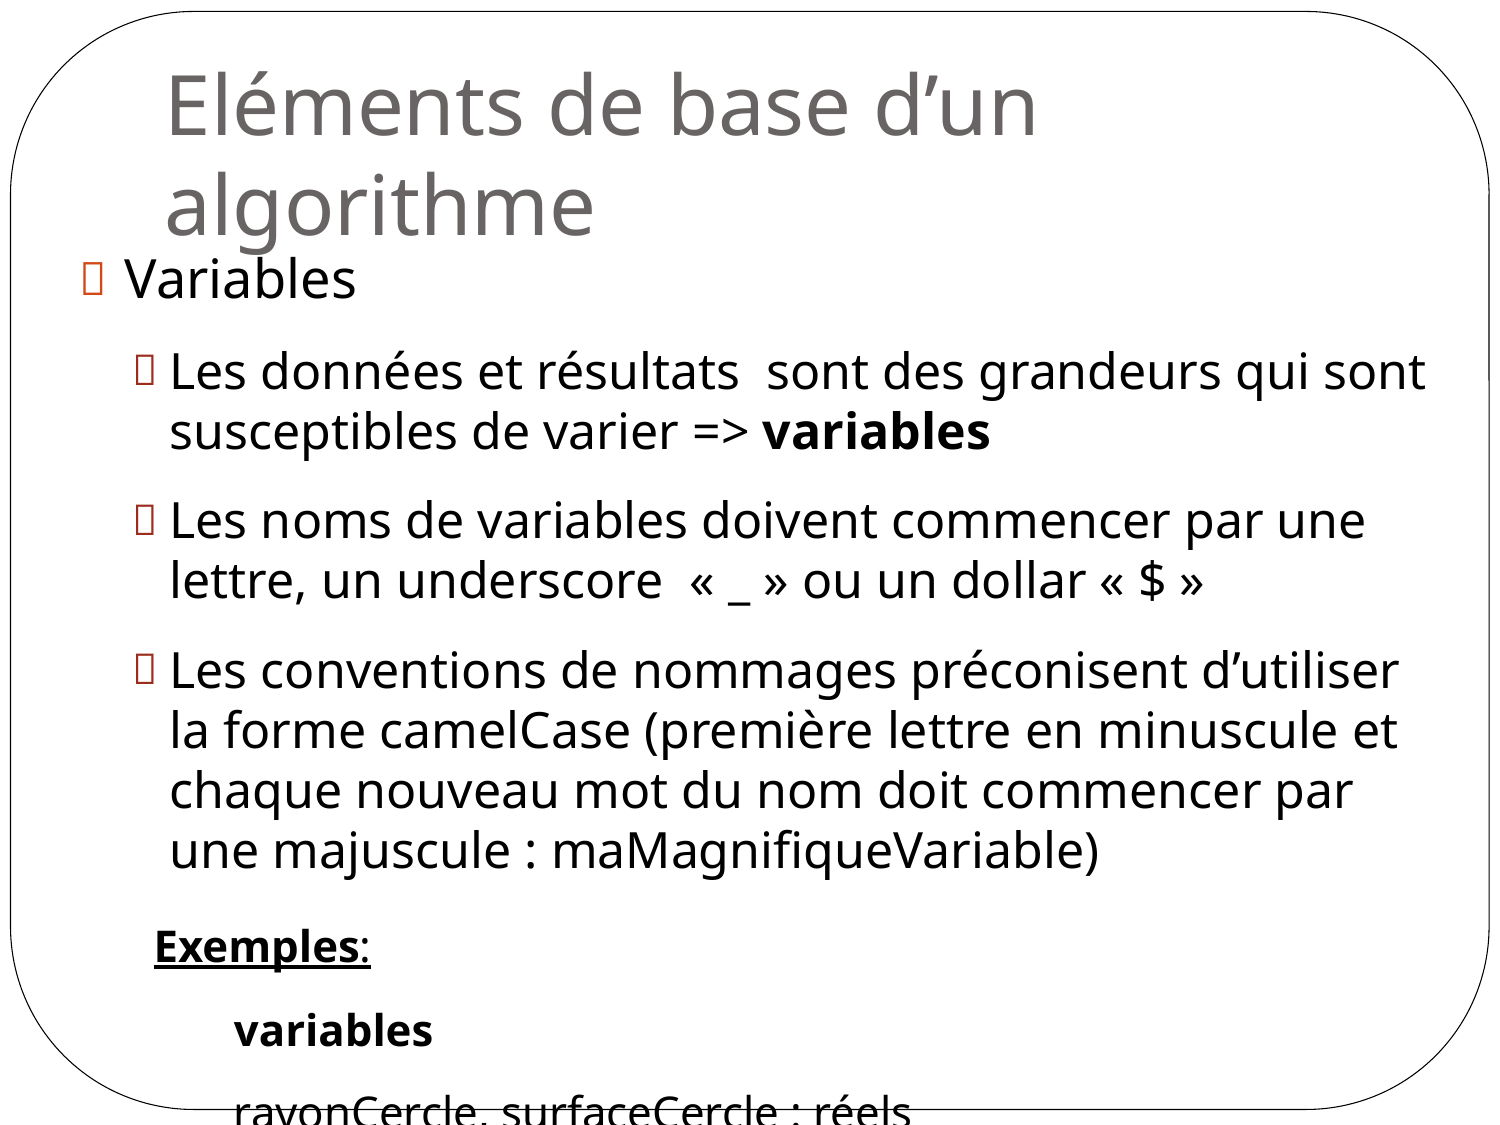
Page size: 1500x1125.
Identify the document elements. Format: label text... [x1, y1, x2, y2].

list Variables Les données et résultats sont des grandeurs qui sont susceptibles de varier => variables Les noms de variables doivent commencer par une lettre, un underscore « _ » ou un dollar « $ » Les conventions de nommages préconisent d’utiliser la forme camelCase (première lettre en minuscule et chaque nouveau mot du nom doit commencer par une majuscule : maMagnifiqueVariable) Exemples: variables rayonCercle, surfaceCercle : réels Types Les numériques: les nombres entiers et réels (ex. 3, -7, 1,25 E3) Les chaines de caractères (ex. ’’ bonjour’’) Le type booléen (deux valeurs possible: vrai ou faux) [64, 237, 1459, 1047]
title Eléments de base d’un algorithme [150, 45, 1425, 233]
